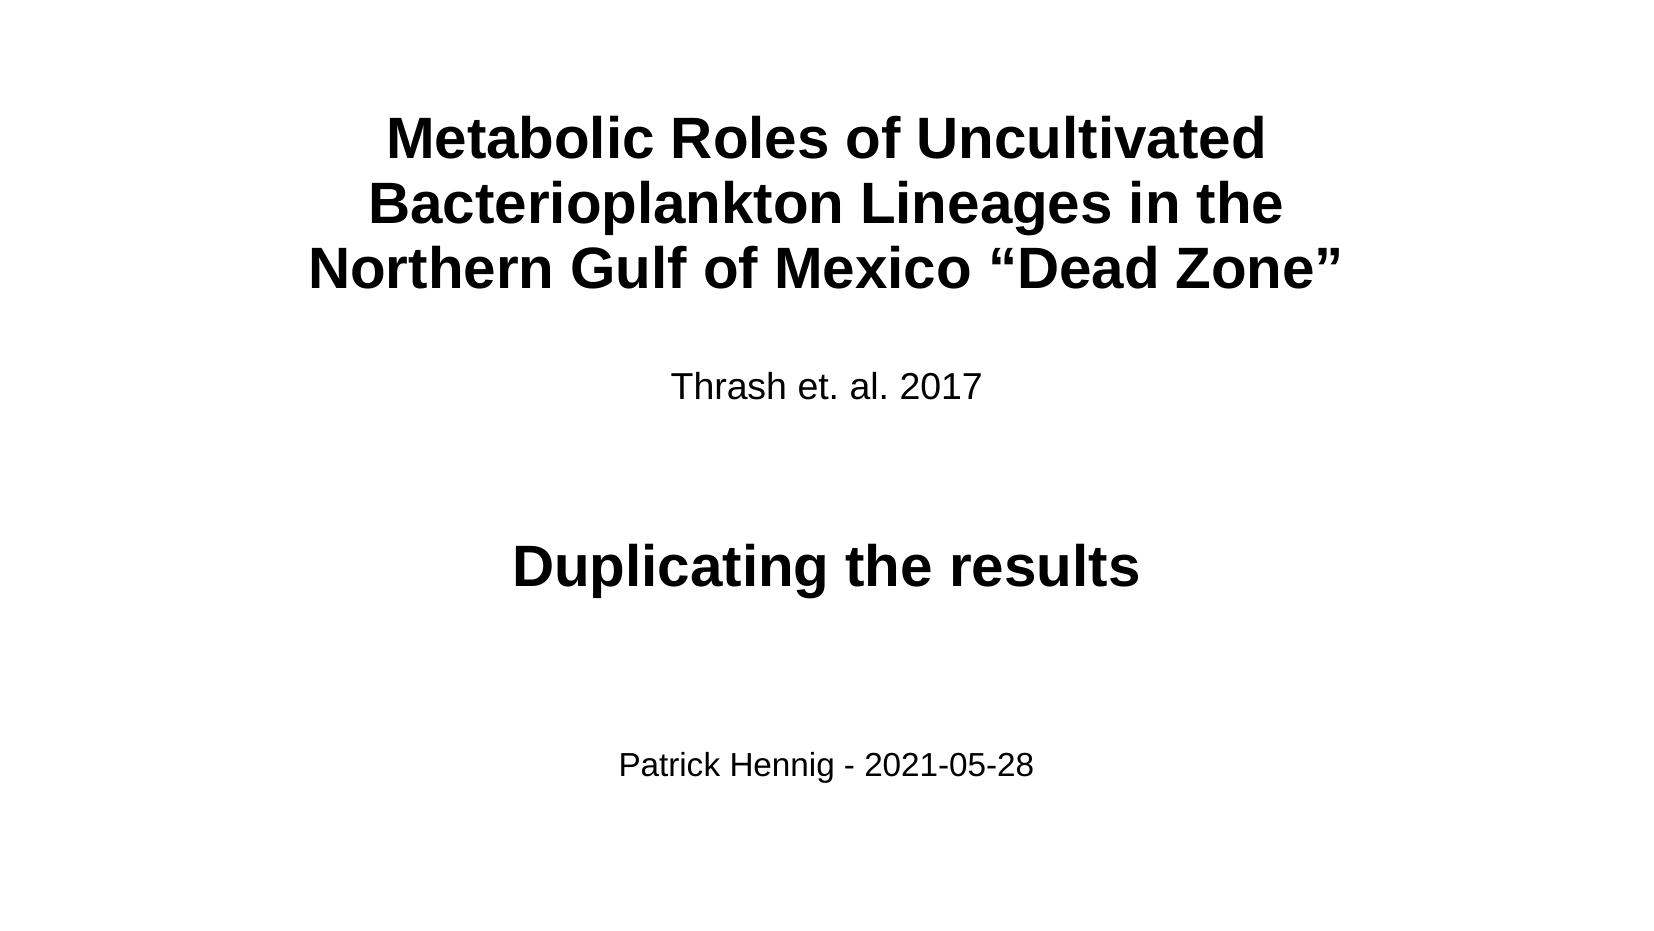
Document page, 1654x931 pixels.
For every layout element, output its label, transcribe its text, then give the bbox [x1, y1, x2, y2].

title Metabolic Roles of Uncultivated Bacterioplankton Lineages in the Northern Gulf of Mexico “Dead Zone” Thrash et. al. 2017 Duplicating the results [82, 105, 1571, 599]
subtitle Patrick Hennig - 2021-05-28 [82, 717, 1571, 813]
